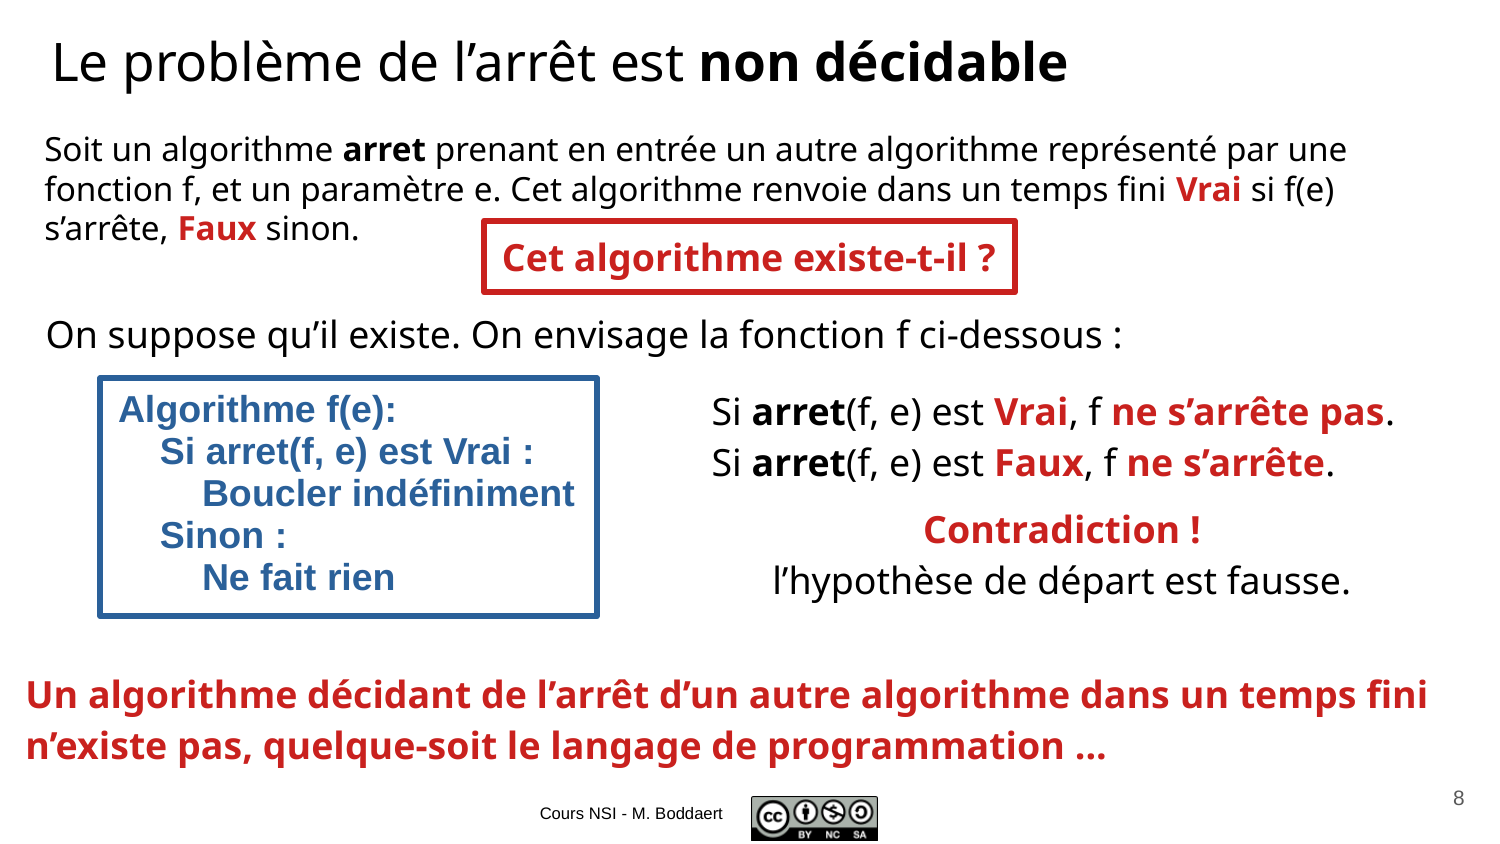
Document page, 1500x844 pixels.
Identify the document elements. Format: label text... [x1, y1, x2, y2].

slide_number <numéro> [1389, 764, 1480, 830]
picture [751, 796, 878, 841]
title Le problème de l’arrêt est non décidable [51, 13, 1449, 108]
text_box Un algorithme décidant de l’arrêt d’un autre algorithme dans un temps fini n’existe pas, quelque-soit le langage de programmation ... [10, 661, 1477, 764]
text_box On suppose qu’il existe. On envisage la fonction f ci-dessous : [30, 301, 1111, 366]
text_box Si arret(f, e) est Vrai, f ne s’arrête pas. Si arret(f, e) est Faux, f ne s’arrête. [696, 377, 1403, 492]
text_box Contradiction ! l’hypothèse de départ est fausse. [757, 503, 1351, 606]
text_box Soit un algorithme arret prenant en entrée un autre algorithme représenté par une fonction f, et un paramètre e. Cet algorithme renvoie dans un temps fini Vrai si f(e) s’arrête, Faux sinon. [29, 120, 1477, 237]
text_box Cet algorithme existe-t-il ? [484, 224, 989, 289]
text_box Algorithme f(e): Si arret(f, e) est Vrai : Boucler indéfiniment Sinon : Ne fait rien [100, 377, 597, 617]
